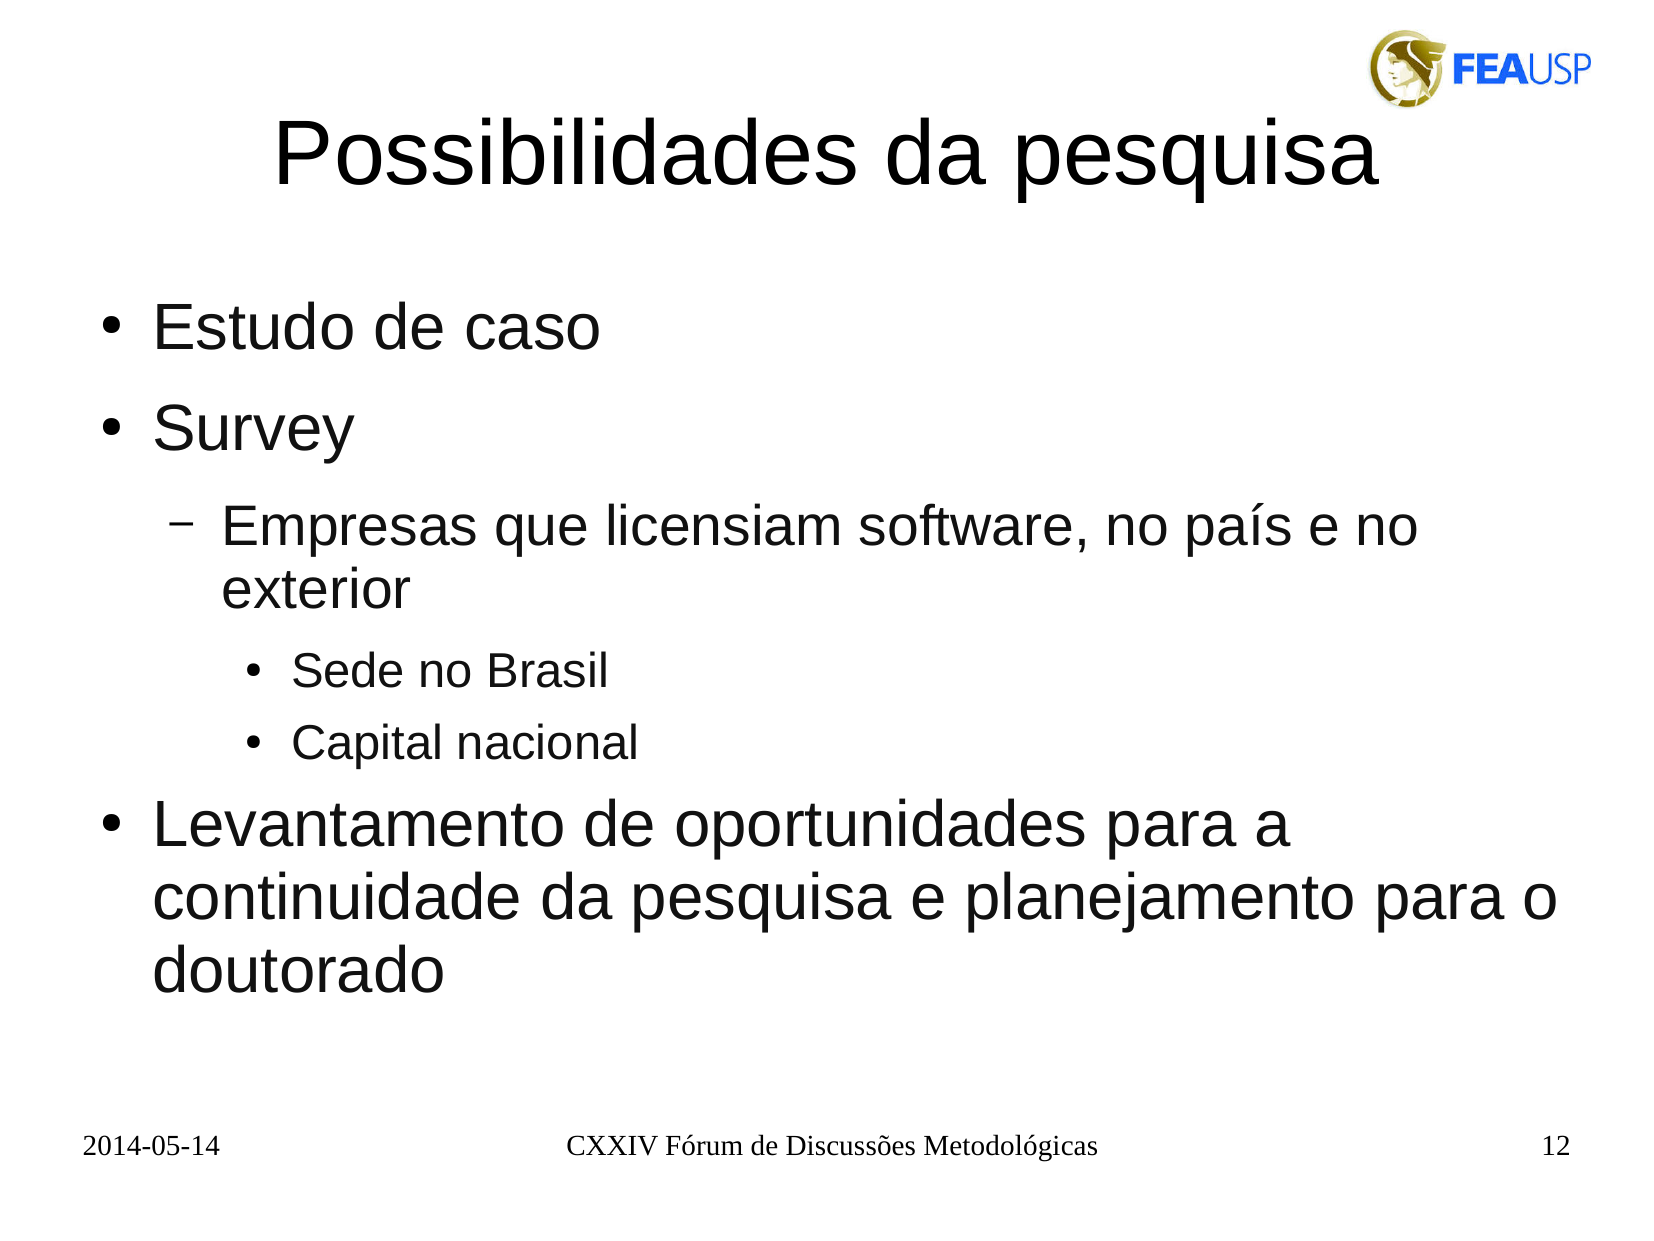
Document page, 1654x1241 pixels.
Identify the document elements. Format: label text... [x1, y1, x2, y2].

list Estudo de caso Survey Empresas que licensiam software, no país e no exterior Sede no Brasil Capital nacional Levantamento de oportunidades para a continuidade da pesquisa e planejamento para o doutorado [82, 290, 1571, 1010]
picture [1366, 29, 1591, 110]
title Possibilidades da pesquisa [82, 49, 1571, 257]
